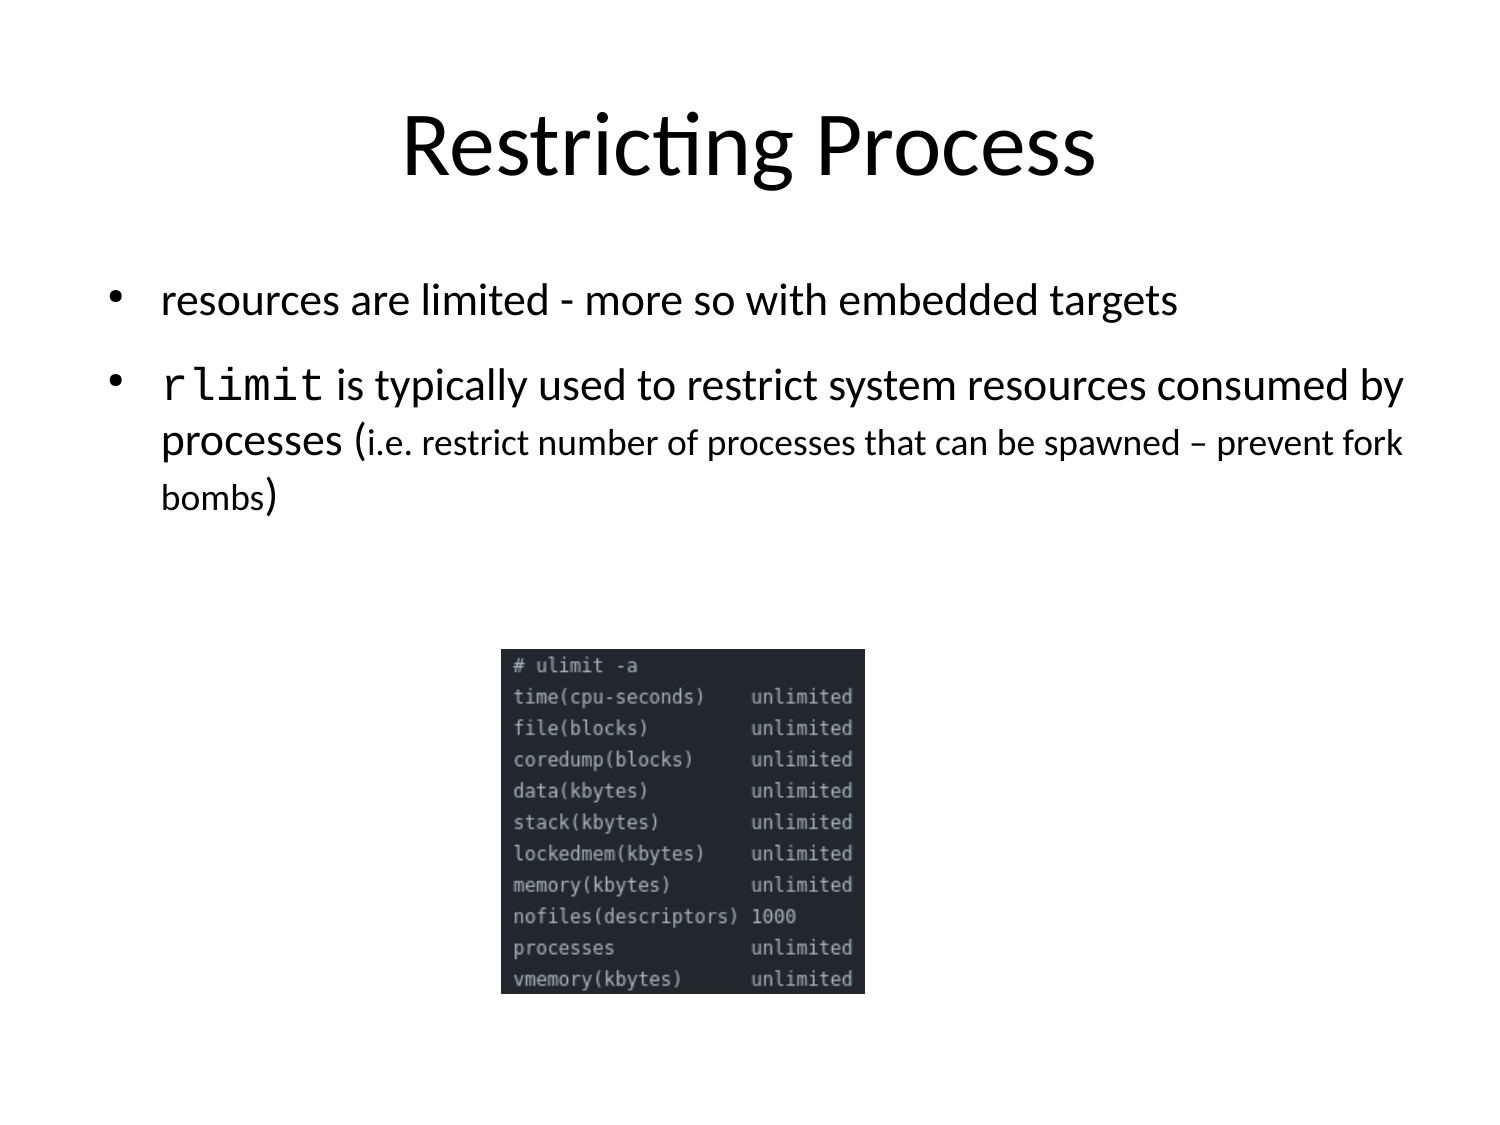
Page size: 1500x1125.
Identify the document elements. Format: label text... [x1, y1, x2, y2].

title Restricting Process [75, 45, 1425, 233]
list resources are limited - more so with embedded targets rlimit is typically used to restrict system resources consumed by processes (i.e. restrict number of processes that can be spawned – prevent fork bombs) [75, 262, 1425, 1005]
picture [501, 649, 865, 994]
